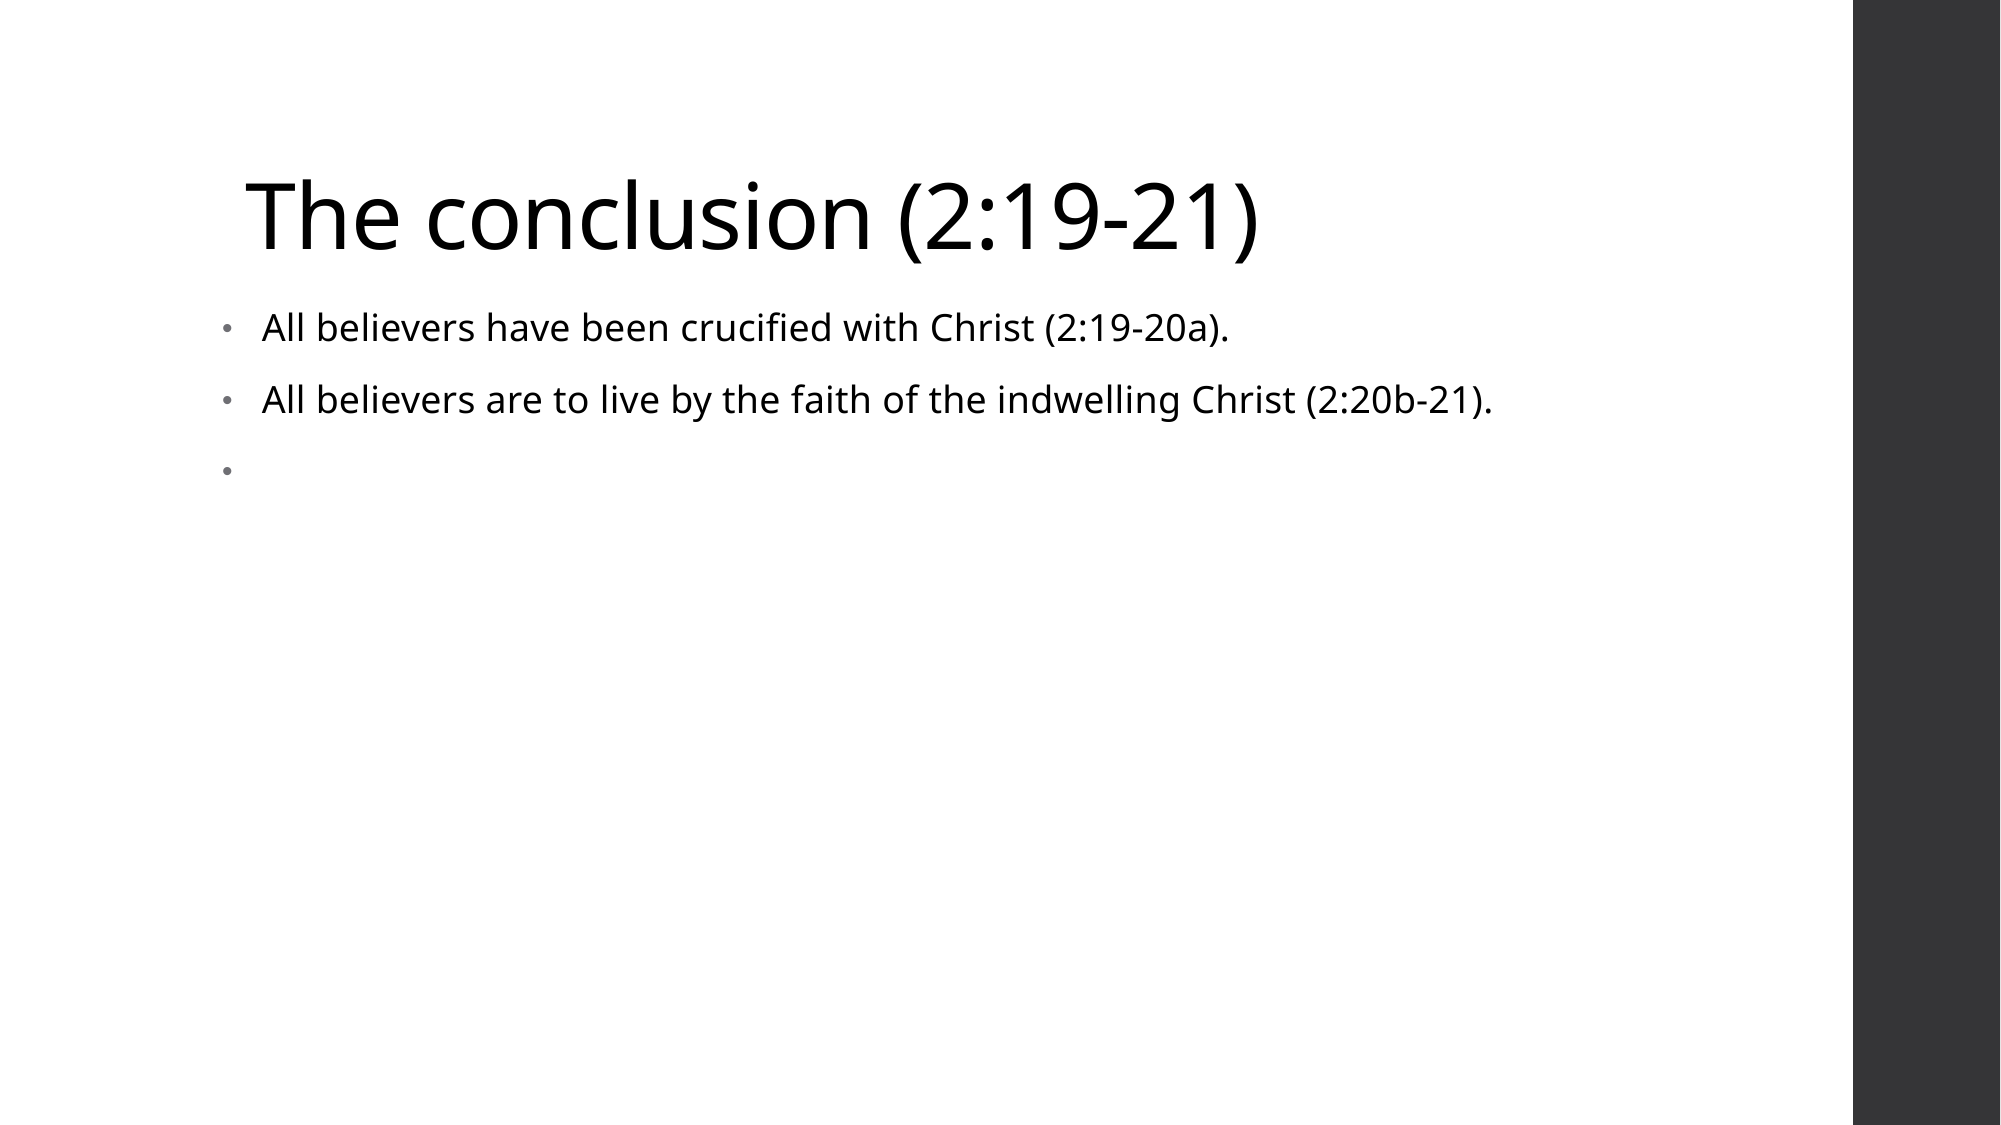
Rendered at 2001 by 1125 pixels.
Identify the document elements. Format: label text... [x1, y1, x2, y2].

title The conclusion (2:19-21) [206, 60, 1797, 278]
list All believers have been crucified with Christ (2:19-20a). All believers are to live by the faith of the indwelling Christ (2:20b-21). [206, 299, 1617, 1014]
